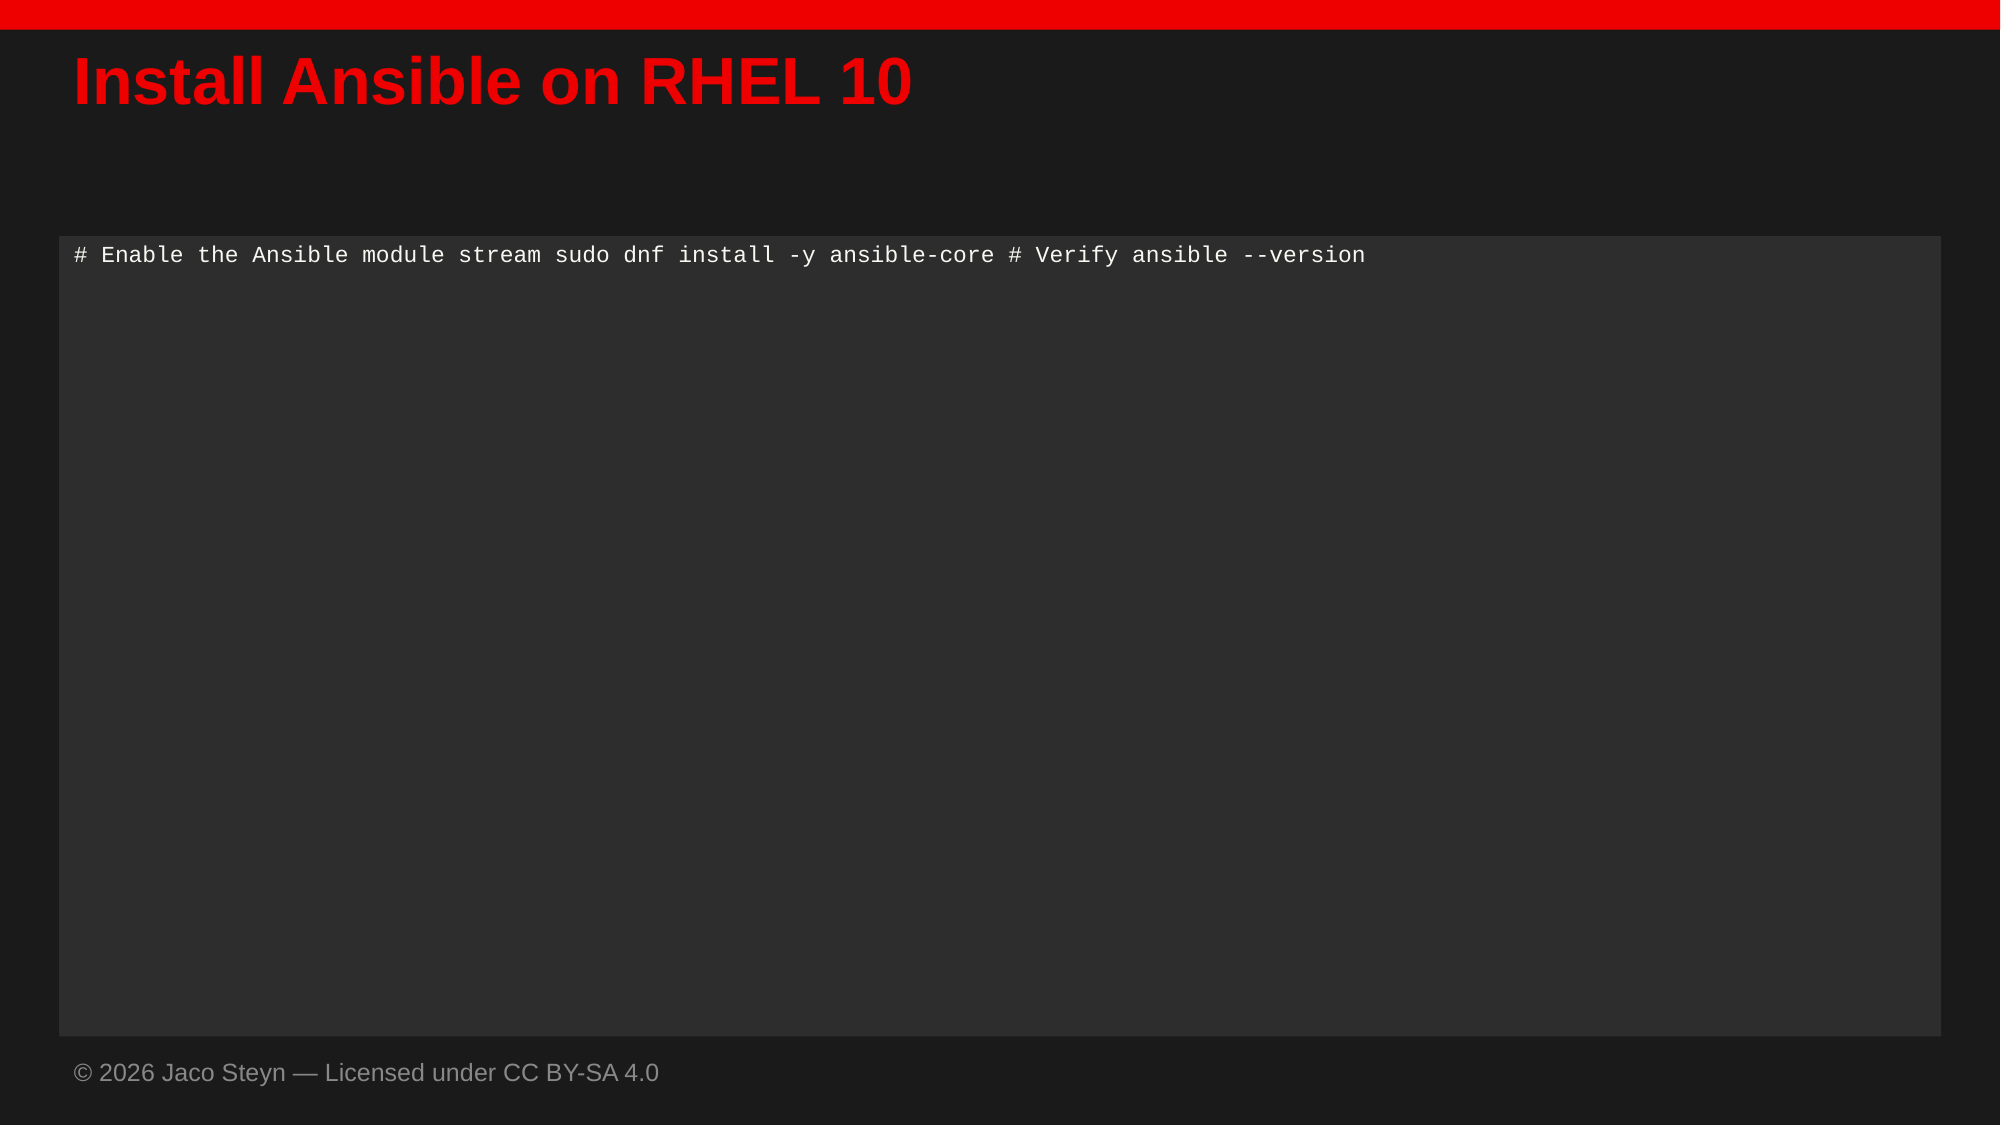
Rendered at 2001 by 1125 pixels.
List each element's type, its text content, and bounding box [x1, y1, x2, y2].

text_box © 2026 Jaco Steyn — Licensed under CC BY-SA 4.0 [59, 1051, 1942, 1093]
text_box Install Ansible on RHEL 10 [59, 36, 1942, 208]
text_box [0, 0, 2001, 30]
text_box # Enable the Ansible module stream sudo dnf install -y ansible-core # Verify ansible --version [59, 236, 1942, 1037]
